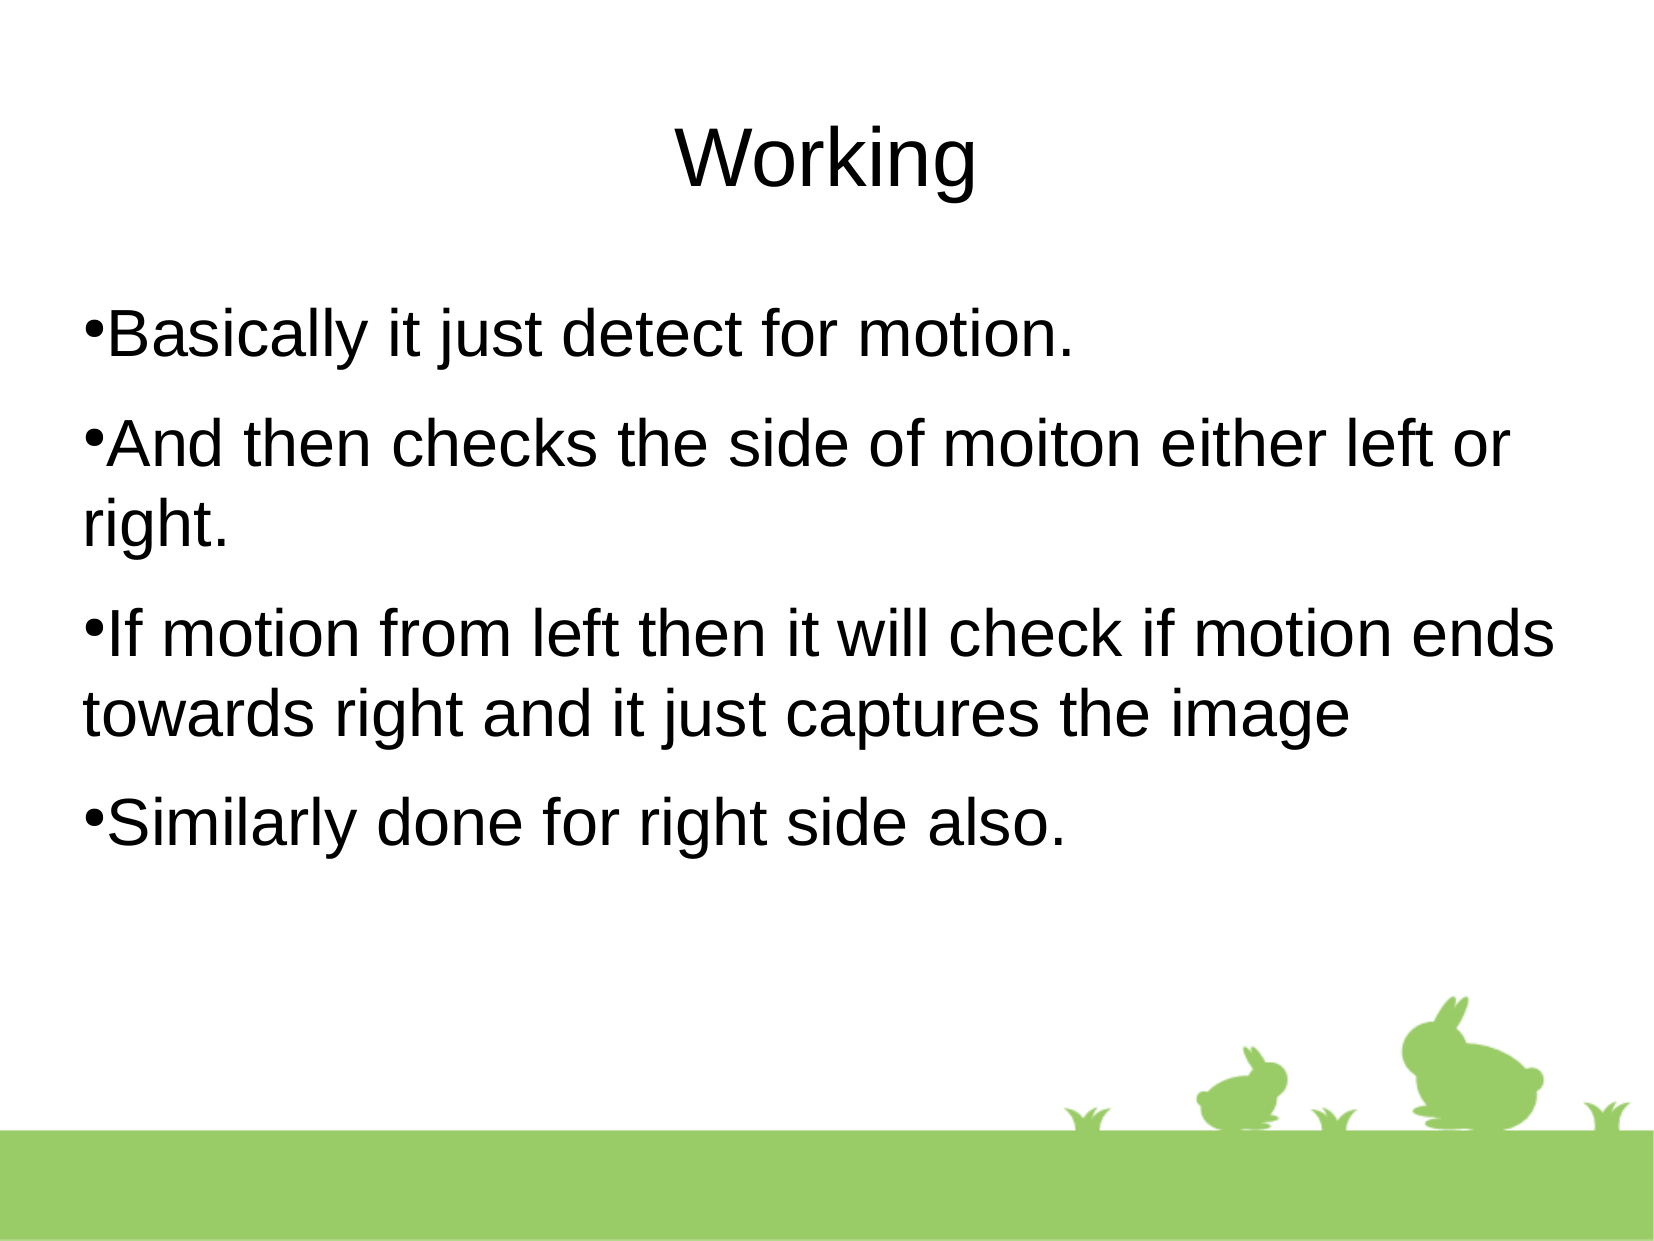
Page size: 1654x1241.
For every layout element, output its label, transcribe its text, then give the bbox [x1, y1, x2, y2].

title Working [82, 49, 1571, 257]
list Basically it just detect for motion. And then checks the side of moiton either left or right. If motion from left then it will check if motion ends towards right and it just captures the image Similarly done for right side also. [82, 290, 1571, 1010]
